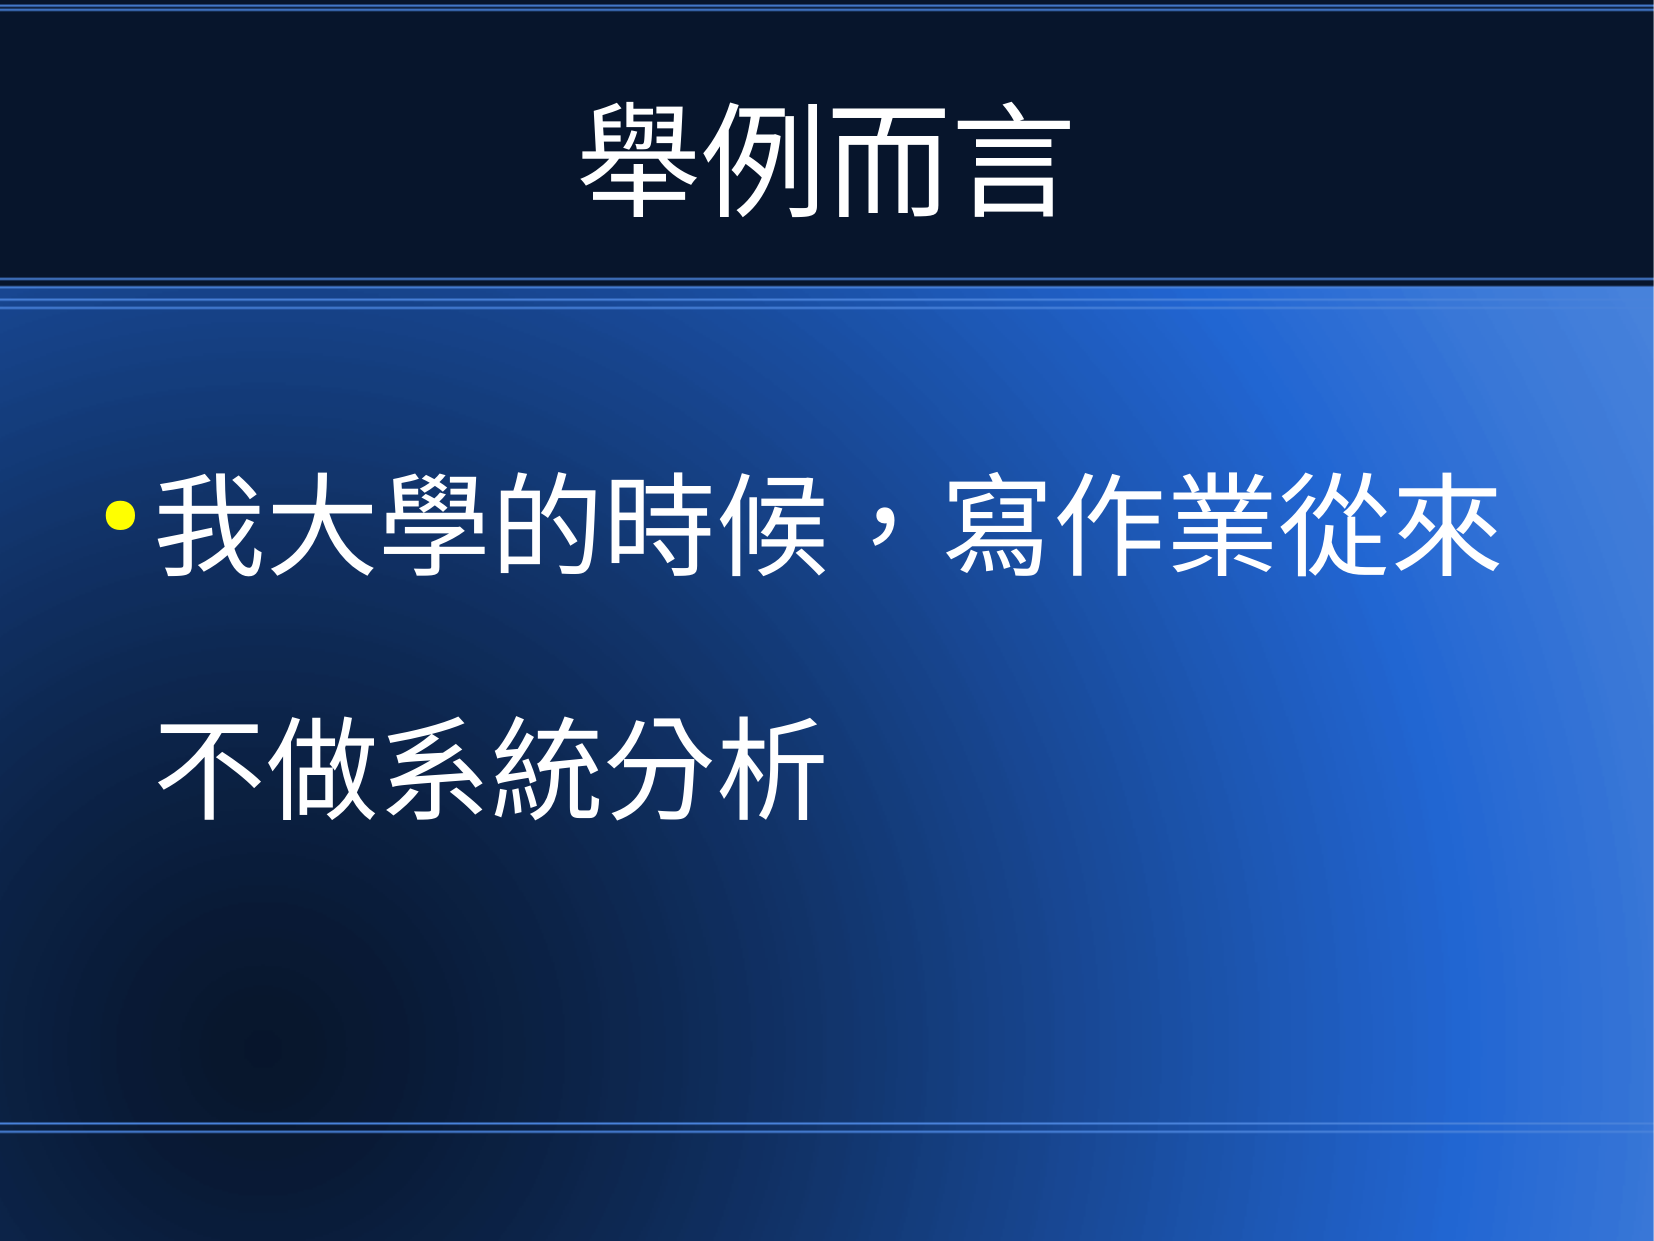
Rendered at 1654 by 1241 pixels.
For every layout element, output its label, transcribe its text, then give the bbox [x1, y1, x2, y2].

picture [0, 0, 1654, 1241]
title 舉例而言 [82, 49, 1571, 257]
list 我大學的時候，寫作業從來不做系統分析 [82, 355, 1571, 1241]
